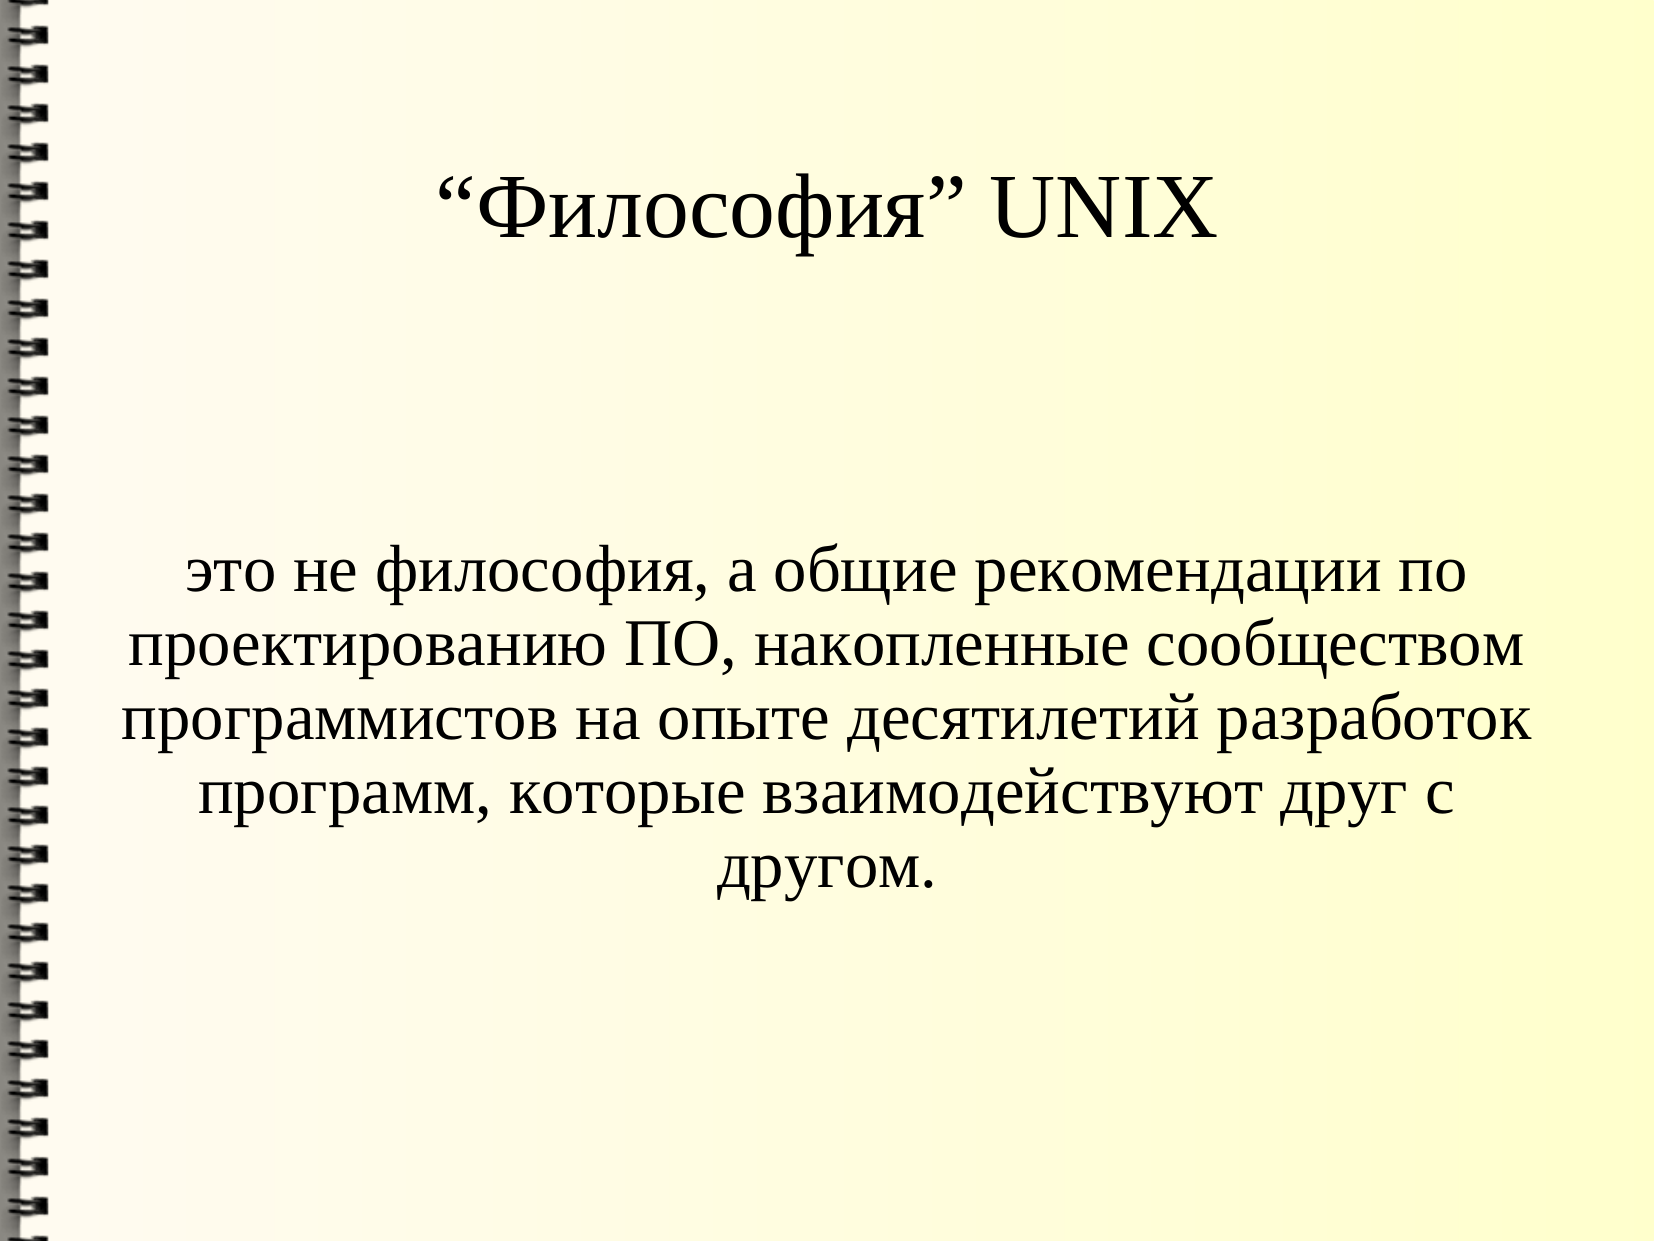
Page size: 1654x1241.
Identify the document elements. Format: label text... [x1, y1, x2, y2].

title “Философия” UNIX [121, 102, 1534, 311]
subtitle это не философия, а общие рекомендации по проектированию ПО, накопленные сообществом программистов на опыте десятилетий разработок программ, которые взаимодействуют друг с другом. [121, 344, 1534, 1164]
picture [0, 0, 1654, 1241]
